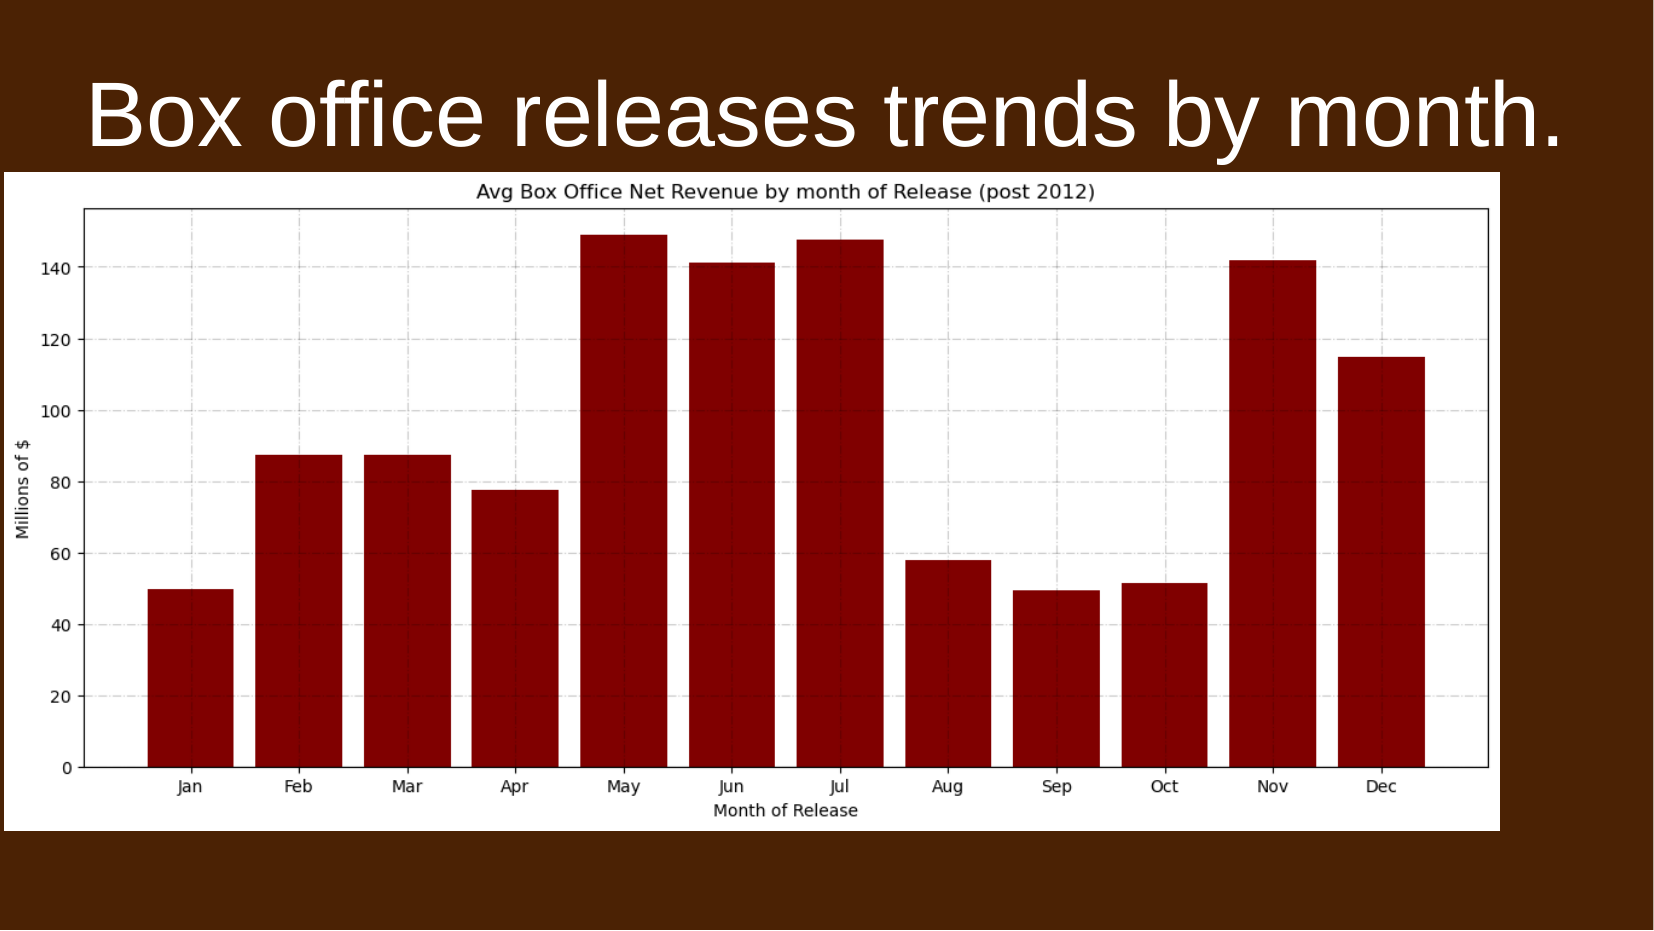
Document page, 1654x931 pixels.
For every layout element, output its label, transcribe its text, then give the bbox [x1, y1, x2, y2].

title Box office releases trends by month. [82, 37, 1571, 193]
picture [4, 172, 1501, 831]
